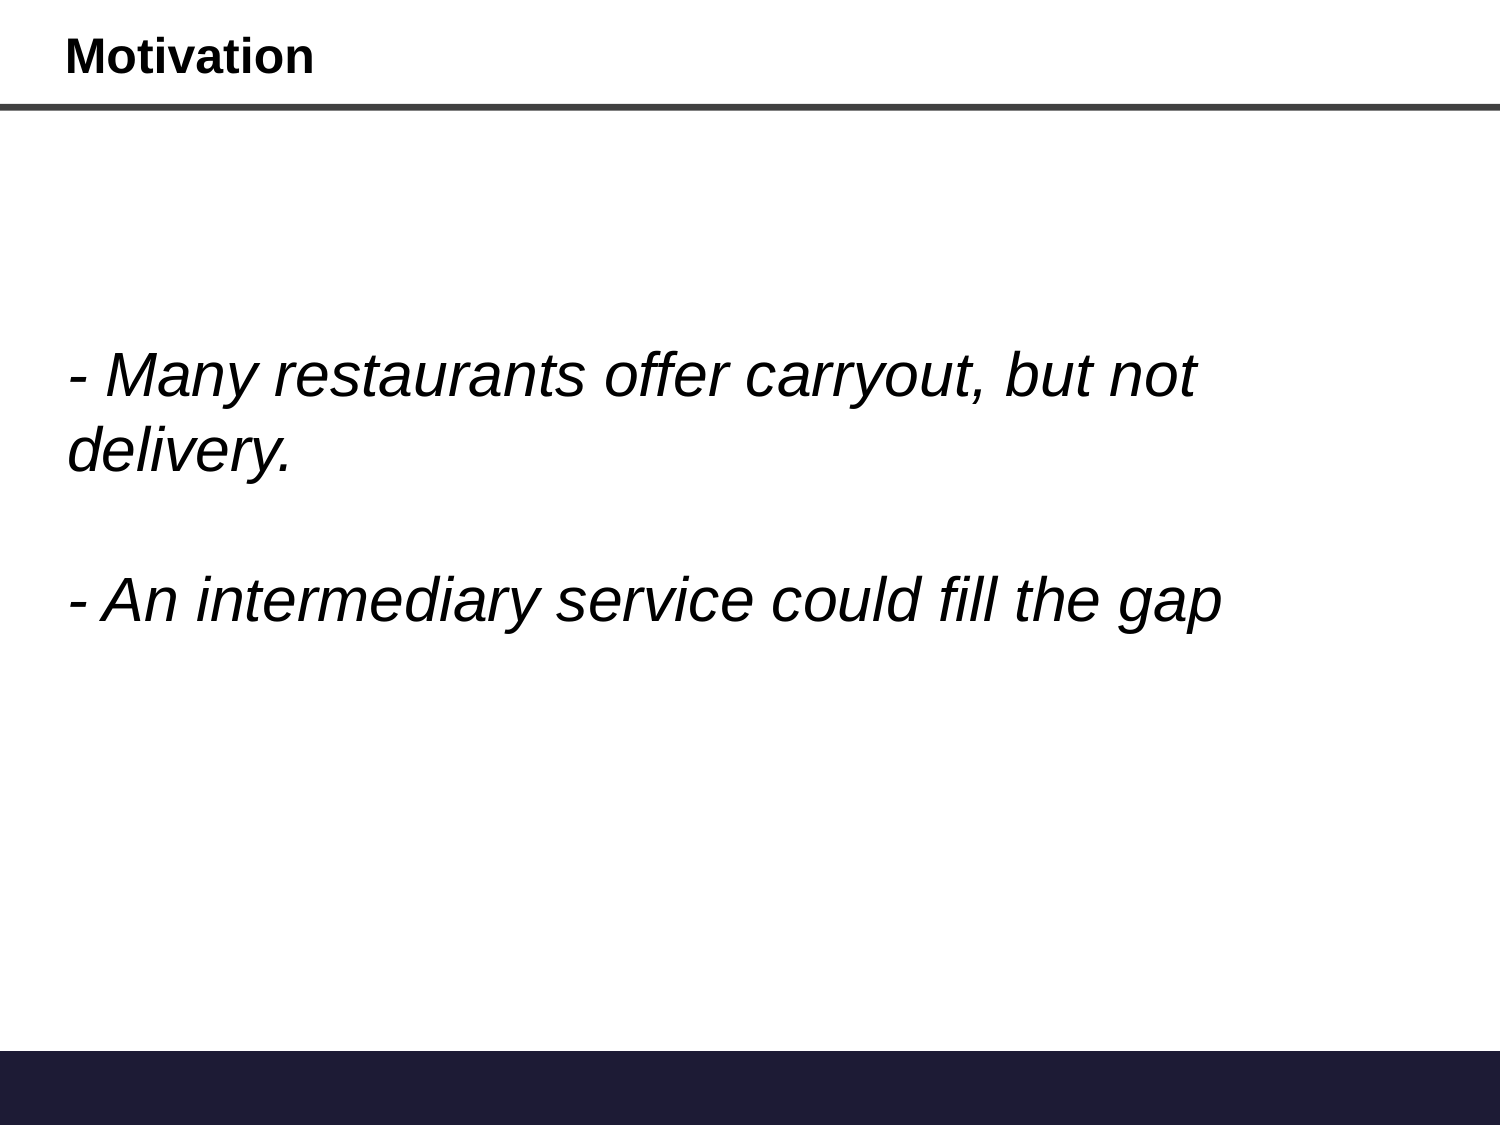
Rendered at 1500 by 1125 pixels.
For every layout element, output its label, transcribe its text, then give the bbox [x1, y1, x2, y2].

text_box - Many restaurants offer carryout, but not delivery. - An intermediary service could fill the gap [52, 177, 1421, 792]
text_box Motivation [49, 16, 1163, 91]
